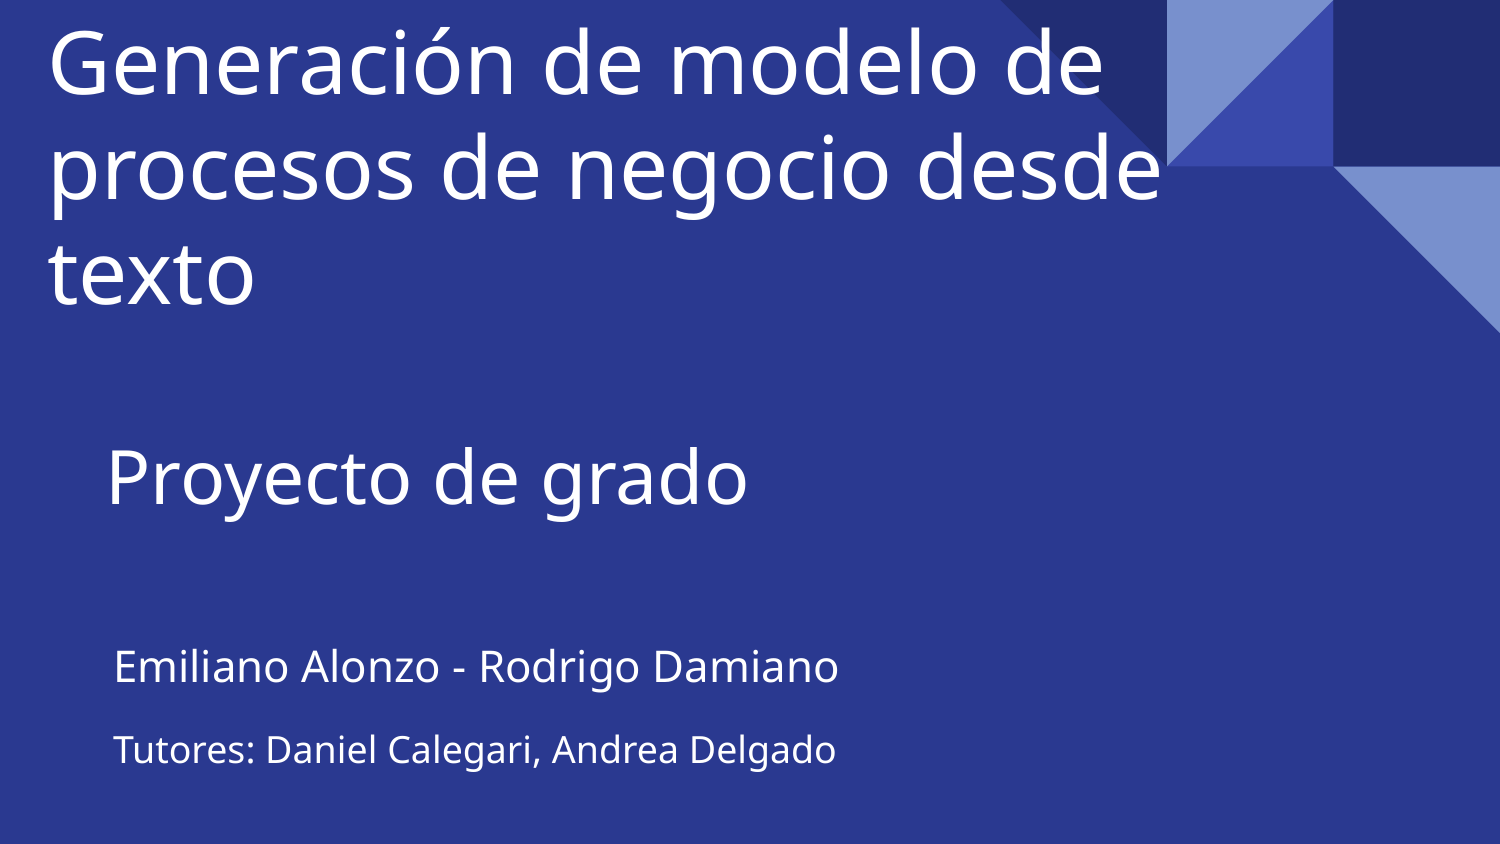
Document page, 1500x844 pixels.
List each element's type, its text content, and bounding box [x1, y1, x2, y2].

subtitle Emiliano Alonzo - Rodrigo Damiano [98, 624, 1447, 696]
subtitle Tutores: Daniel Calegari, Andrea Delgado [98, 711, 1447, 783]
text_box Proyecto de grado [90, 405, 1270, 543]
title Generación de modelo de procesos de negocio desde texto [32, 108, 1382, 337]
